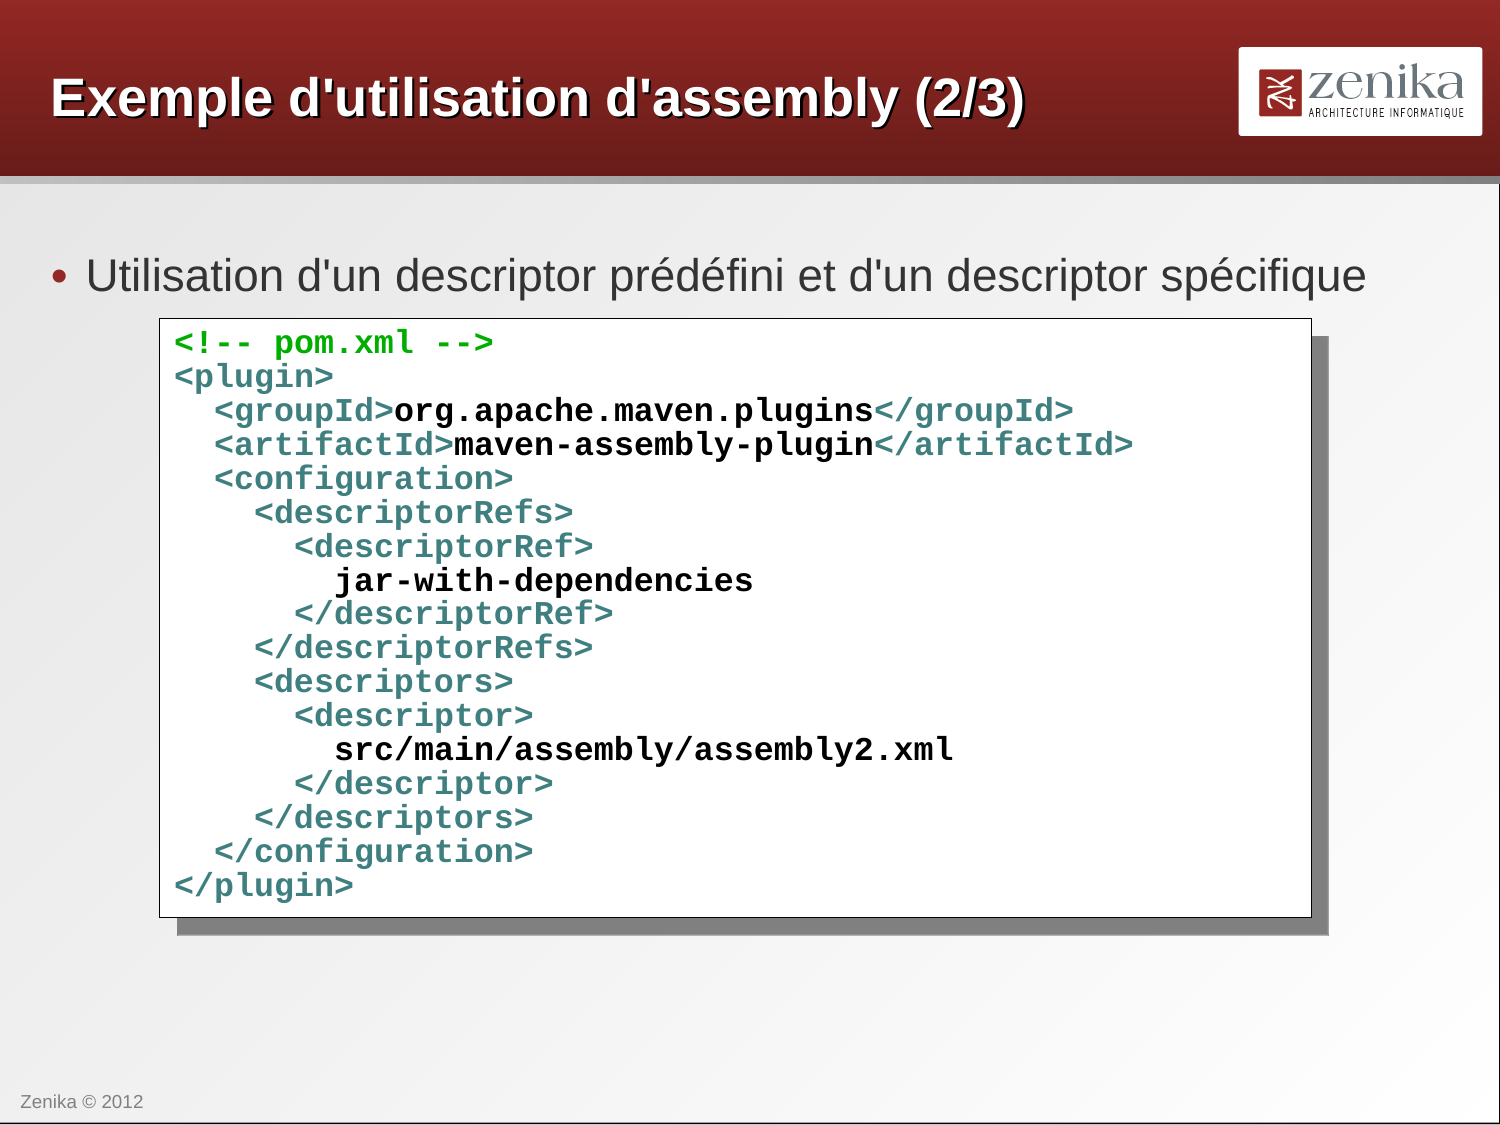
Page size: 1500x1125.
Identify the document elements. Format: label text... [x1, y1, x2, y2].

list Utilisation d'un descriptor prédéfini et d'un descriptor spécifique [50, 249, 1435, 1079]
picture [1257, 58, 1464, 125]
title Exemple d'utilisation d'assembly (2/3) [50, 15, 1206, 180]
text_box <!-- pom.xml --> <plugin> <groupId>org.apache.maven.plugins</groupId> <artifactId>maven-assembly-plugin</artifactId> <configuration> <descriptorRefs> <descriptorRef> jar-with-dependencies </descriptorRef> </descriptorRefs> <descriptors> <descriptor> src/main/assembly/assembly2.xml </descriptor> </descriptors> </configuration> </plugin> [159, 318, 1312, 918]
